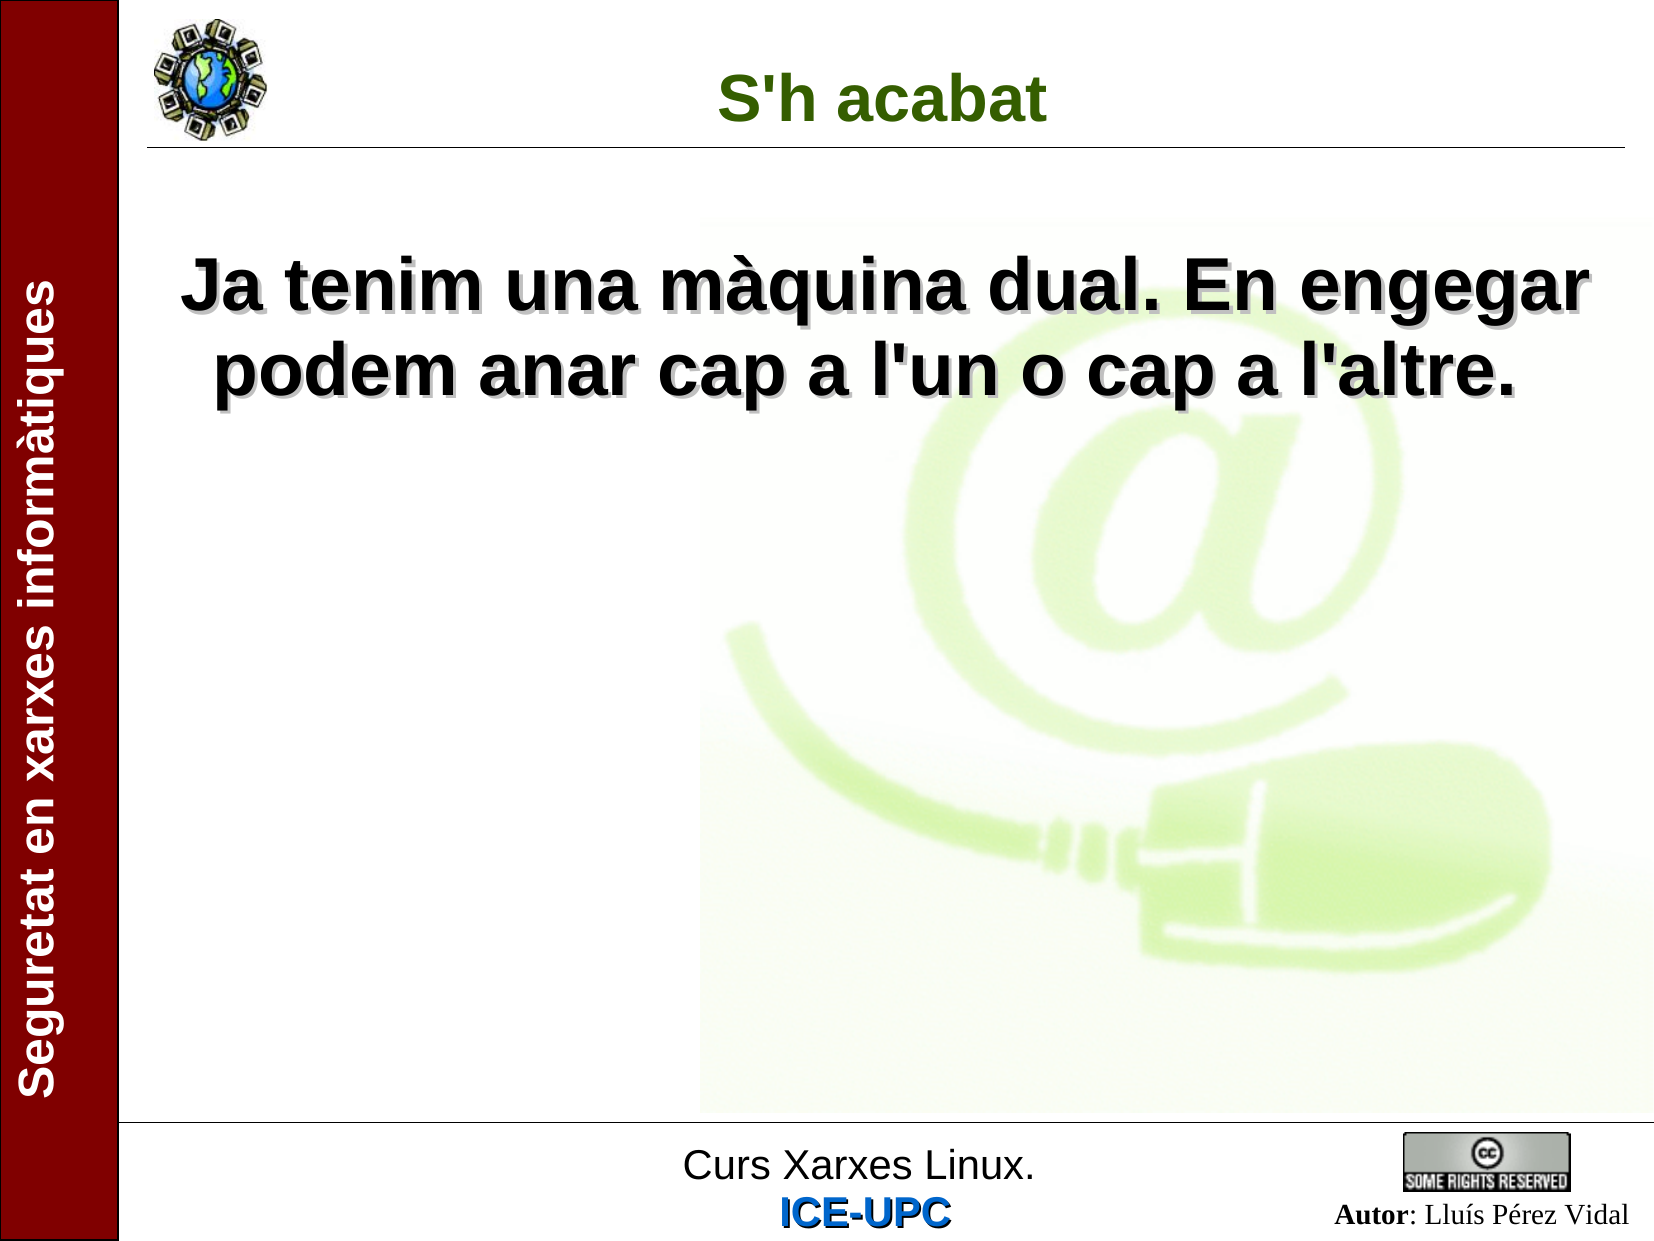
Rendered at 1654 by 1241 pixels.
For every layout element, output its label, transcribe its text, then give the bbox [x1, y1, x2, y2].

title S'h acabat [129, 49, 1619, 148]
picture [154, 19, 268, 49]
list Ja tenim una màquina dual. En engegar podem anar cap a l'un o cap a l'altre. [141, 242, 868, 1093]
picture [1403, 1132, 1571, 1192]
picture [700, 217, 1654, 1113]
